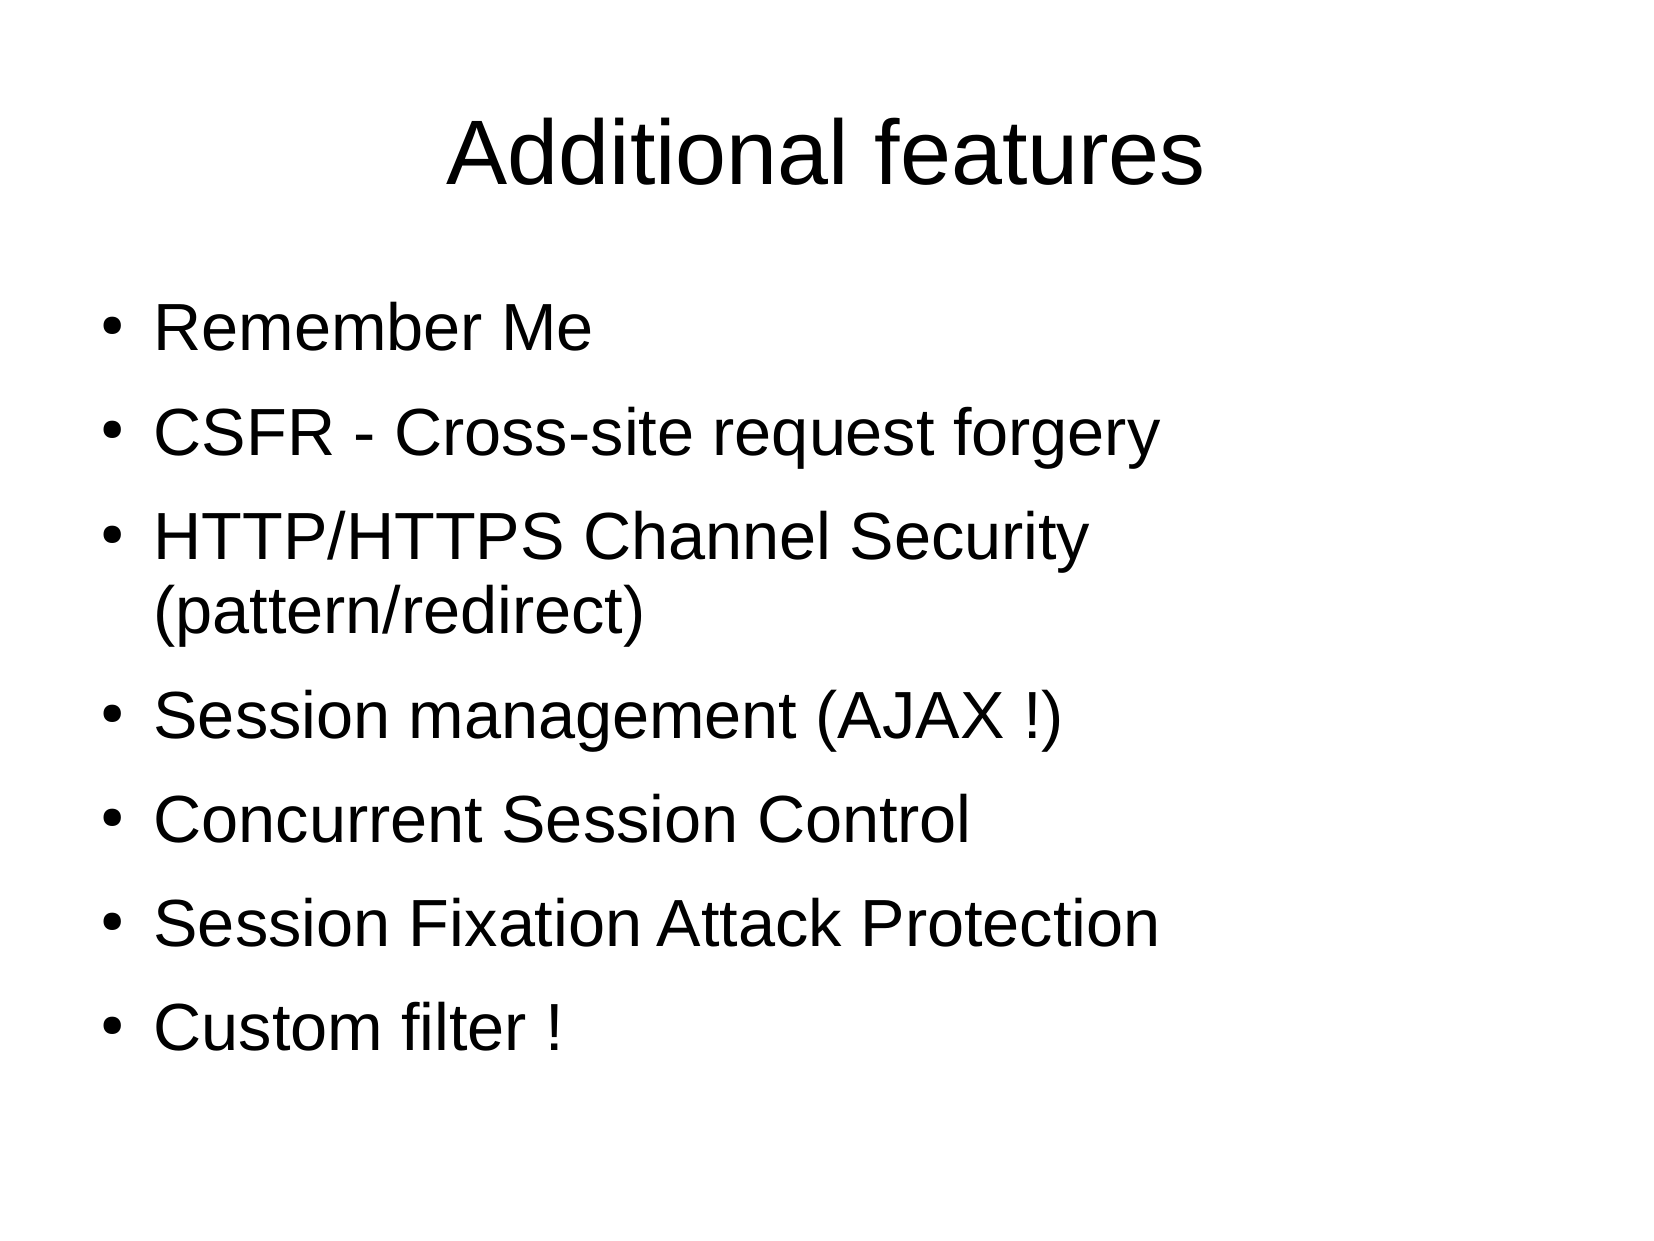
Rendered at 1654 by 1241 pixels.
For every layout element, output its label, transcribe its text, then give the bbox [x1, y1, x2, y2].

title Additional features [82, 49, 1571, 257]
list Remember Me CSFR - Cross-site request forgery HTTP/HTTPS Channel Security (pattern/redirect) Session management (AJAX !) Concurrent Session Control Session Fixation Attack Protection Custom filter ! [82, 290, 1571, 1109]
